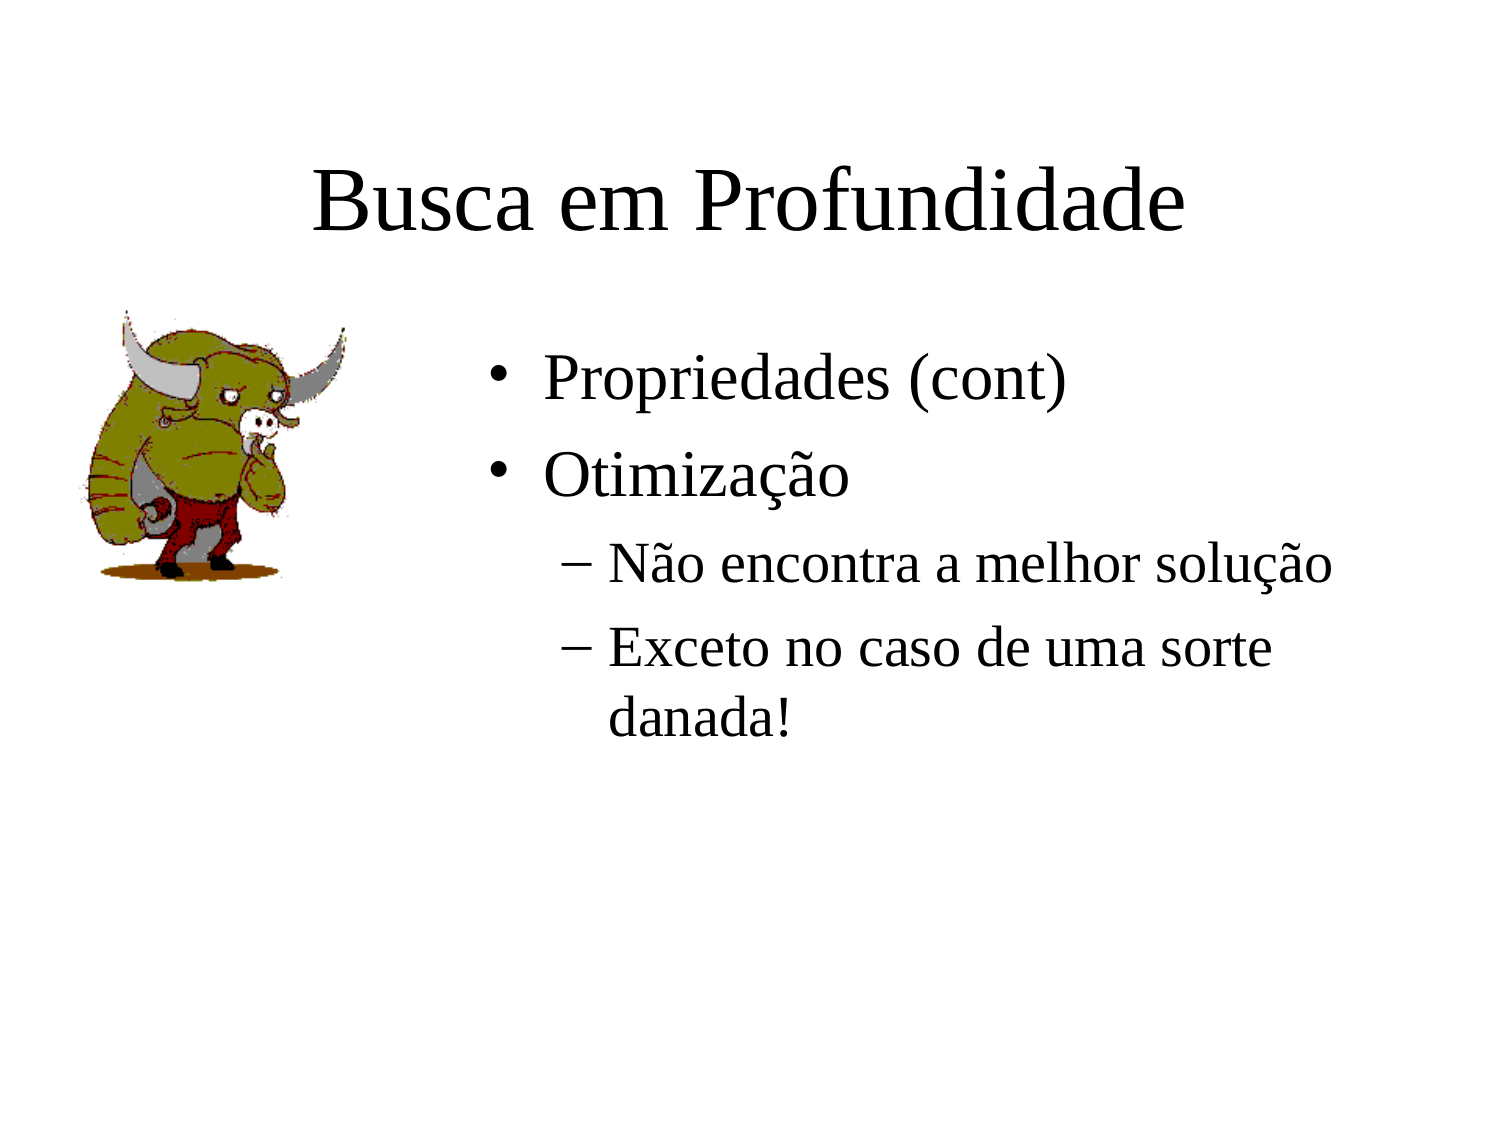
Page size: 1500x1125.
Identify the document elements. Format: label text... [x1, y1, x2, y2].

list Propriedades (cont) Otimização Não encontra a melhor solução Exceto no caso de uma sorte danada! [472, 324, 1388, 1001]
picture [59, 292, 381, 591]
title Busca em Profundidade [112, 99, 1388, 288]
